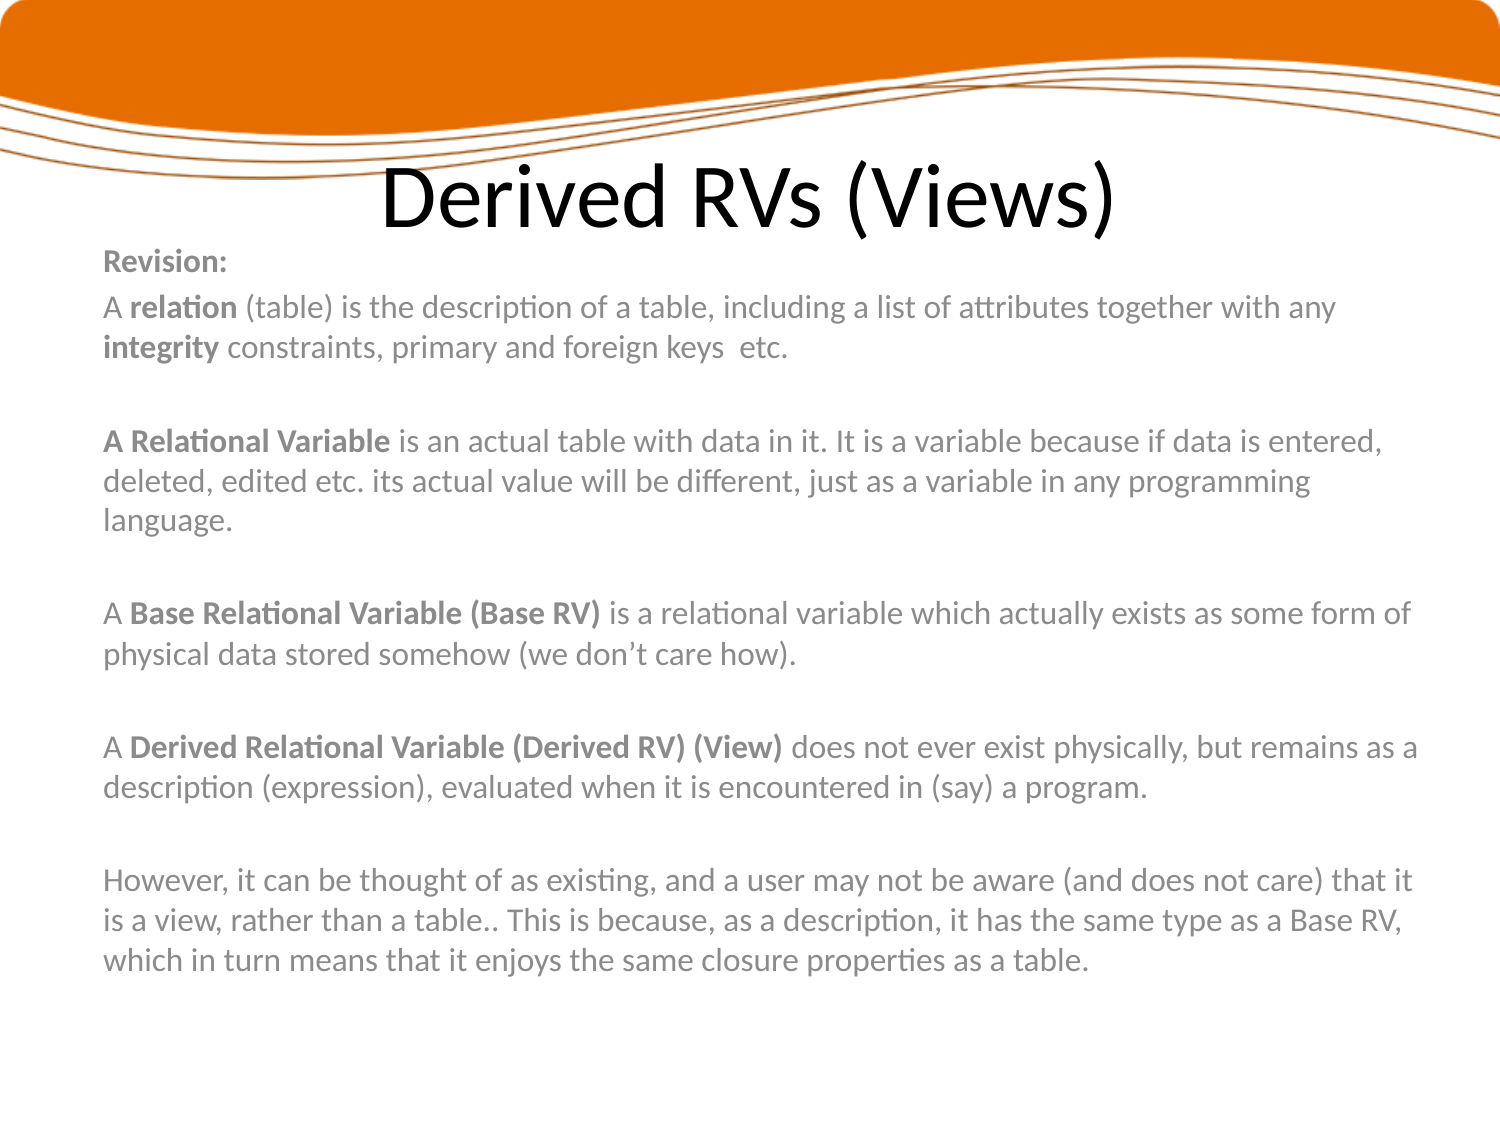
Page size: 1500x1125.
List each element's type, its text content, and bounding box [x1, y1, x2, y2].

text_box Derived RVs (Views) [75, 125, 1425, 256]
text_box Revision: A relation (table) is the description of a table, including a list of attributes together with any integrity constraints, primary and foreign keys etc. A Relational Variable is an actual table with data in it. It is a variable because if data is entered, deleted, edited etc. its actual value will be different, just as a variable in any programming language. A Base Relational Variable (Base RV) is a relational variable which actually exists as some form of physical data stored somehow (we don’t care how). A Derived Relational Variable (Derived RV) (View) does not ever exist physically, but remains as a description (expression), evaluated when it is encountered in (say) a program. However, it can be thought of as existing, and a user may not be aware (and does not care) that it is a view, rather than a table.. This is because, as a description, it has the same type as a Base RV, which in turn means that it enjoys the same closure properties as a table. [88, 231, 1435, 1000]
picture [0, 0, 1500, 180]
